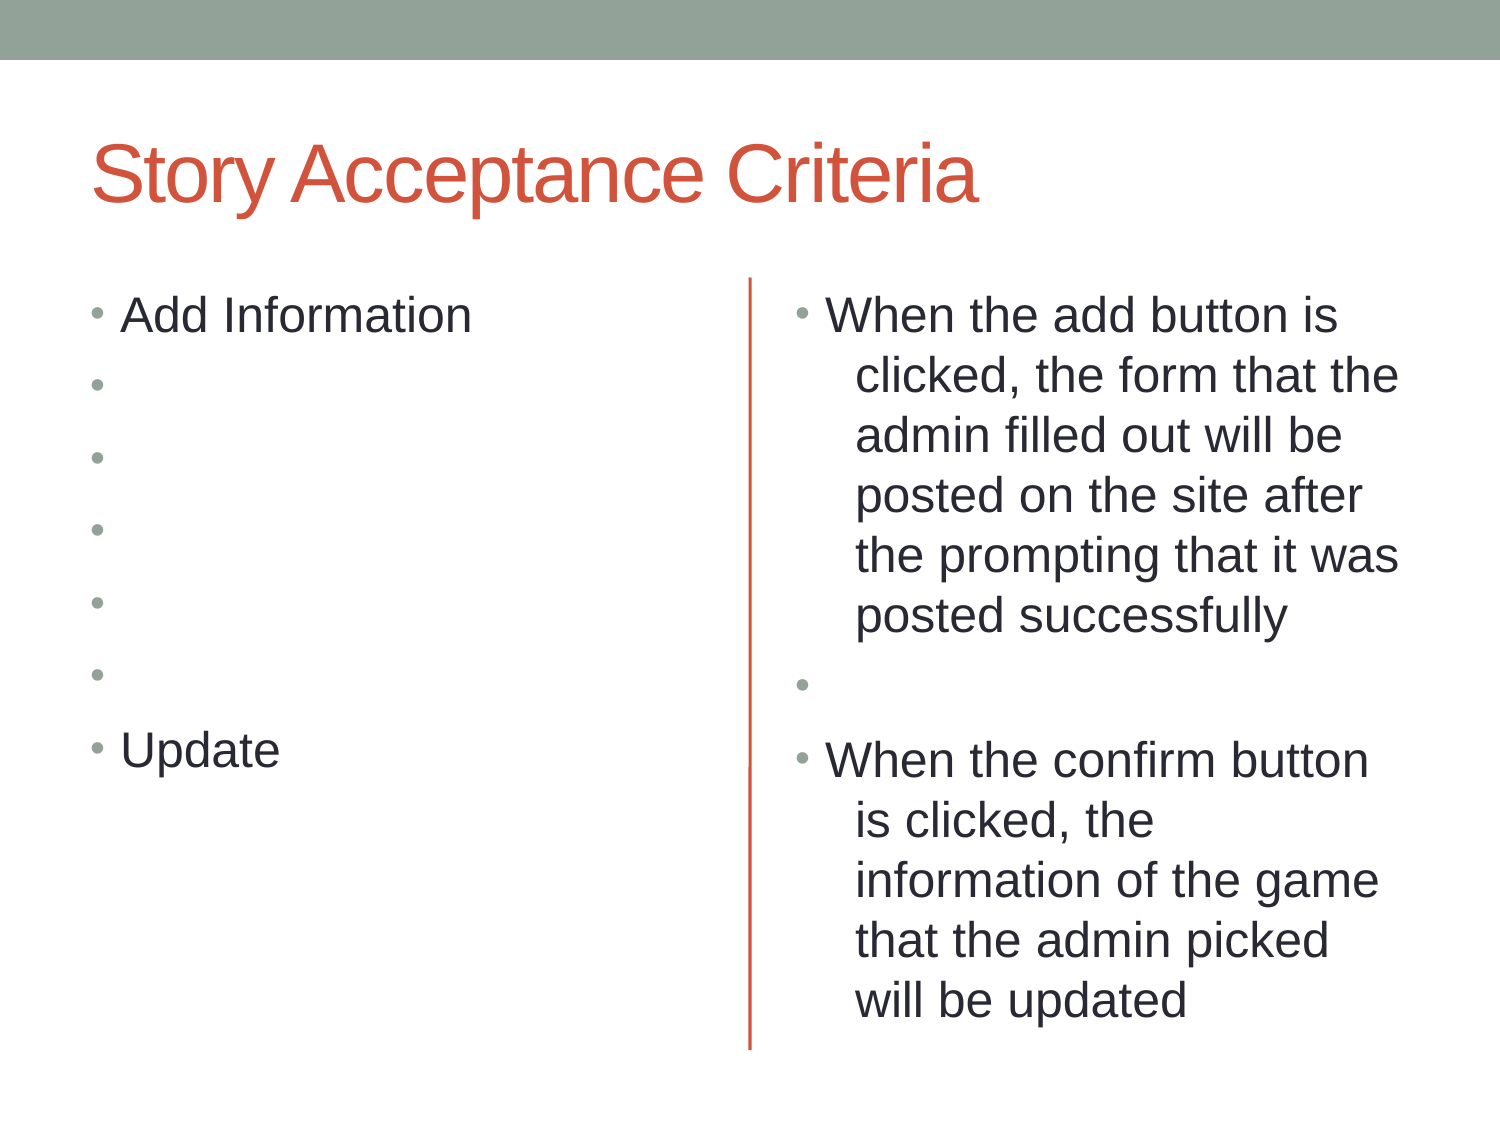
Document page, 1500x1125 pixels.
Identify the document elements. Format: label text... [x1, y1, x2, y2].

list When the add button is clicked, the form that the admin filled out will be posted on the site after the prompting that it was posted successfully When the confirm button is clicked, the information of the game that the admin picked will be updated [780, 275, 1426, 1049]
title Story Acceptance Criteria [75, 87, 1426, 251]
list Add Information Update [75, 275, 721, 1049]
